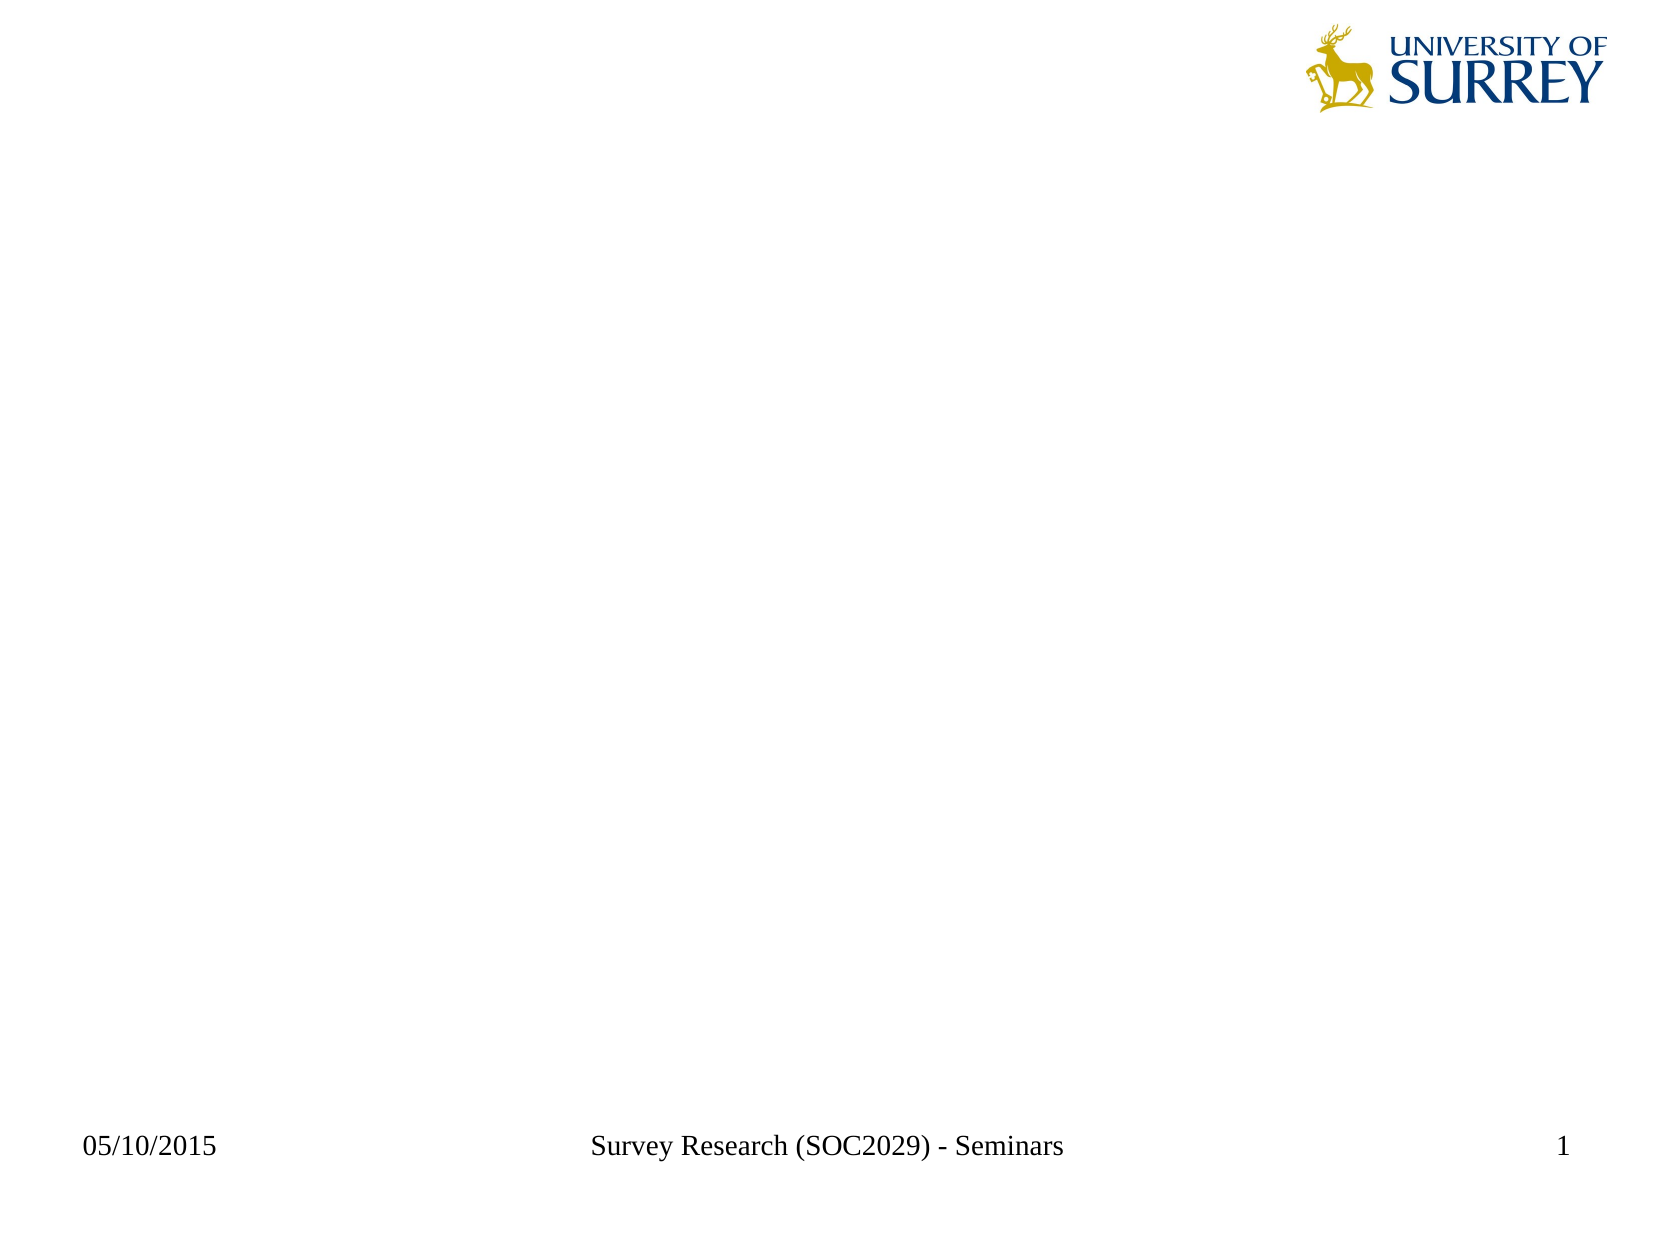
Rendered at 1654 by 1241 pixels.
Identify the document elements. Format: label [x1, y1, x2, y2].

picture [1306, 23, 1607, 113]
